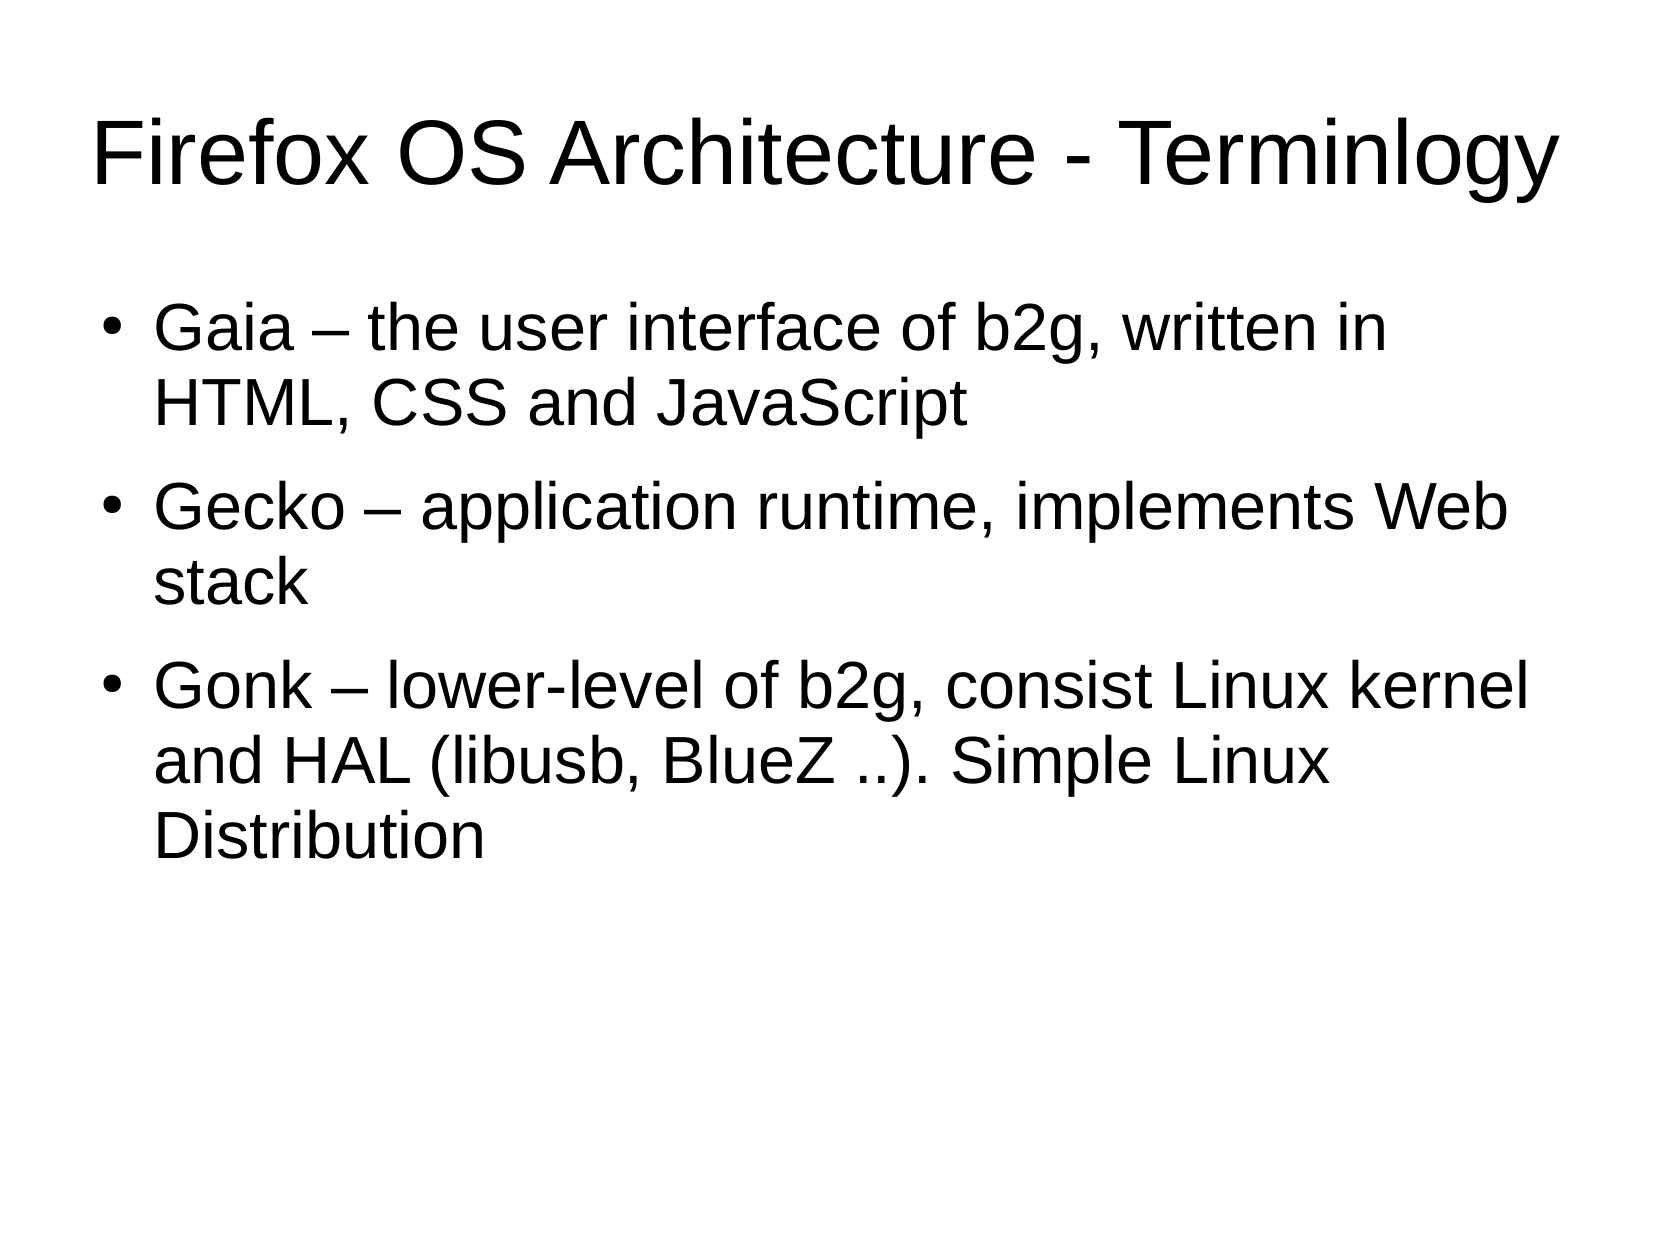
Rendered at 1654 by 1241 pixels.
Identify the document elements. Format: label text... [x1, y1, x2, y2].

list Gaia – the user interface of b2g, written in HTML, CSS and JavaScript Gecko – application runtime, implements Web stack Gonk – lower-level of b2g, consist Linux kernel and HAL (libusb, BlueZ ..). Simple Linux Distribution [82, 290, 1538, 1010]
title Firefox OS Architecture - Terminlogy [82, 49, 1571, 257]
